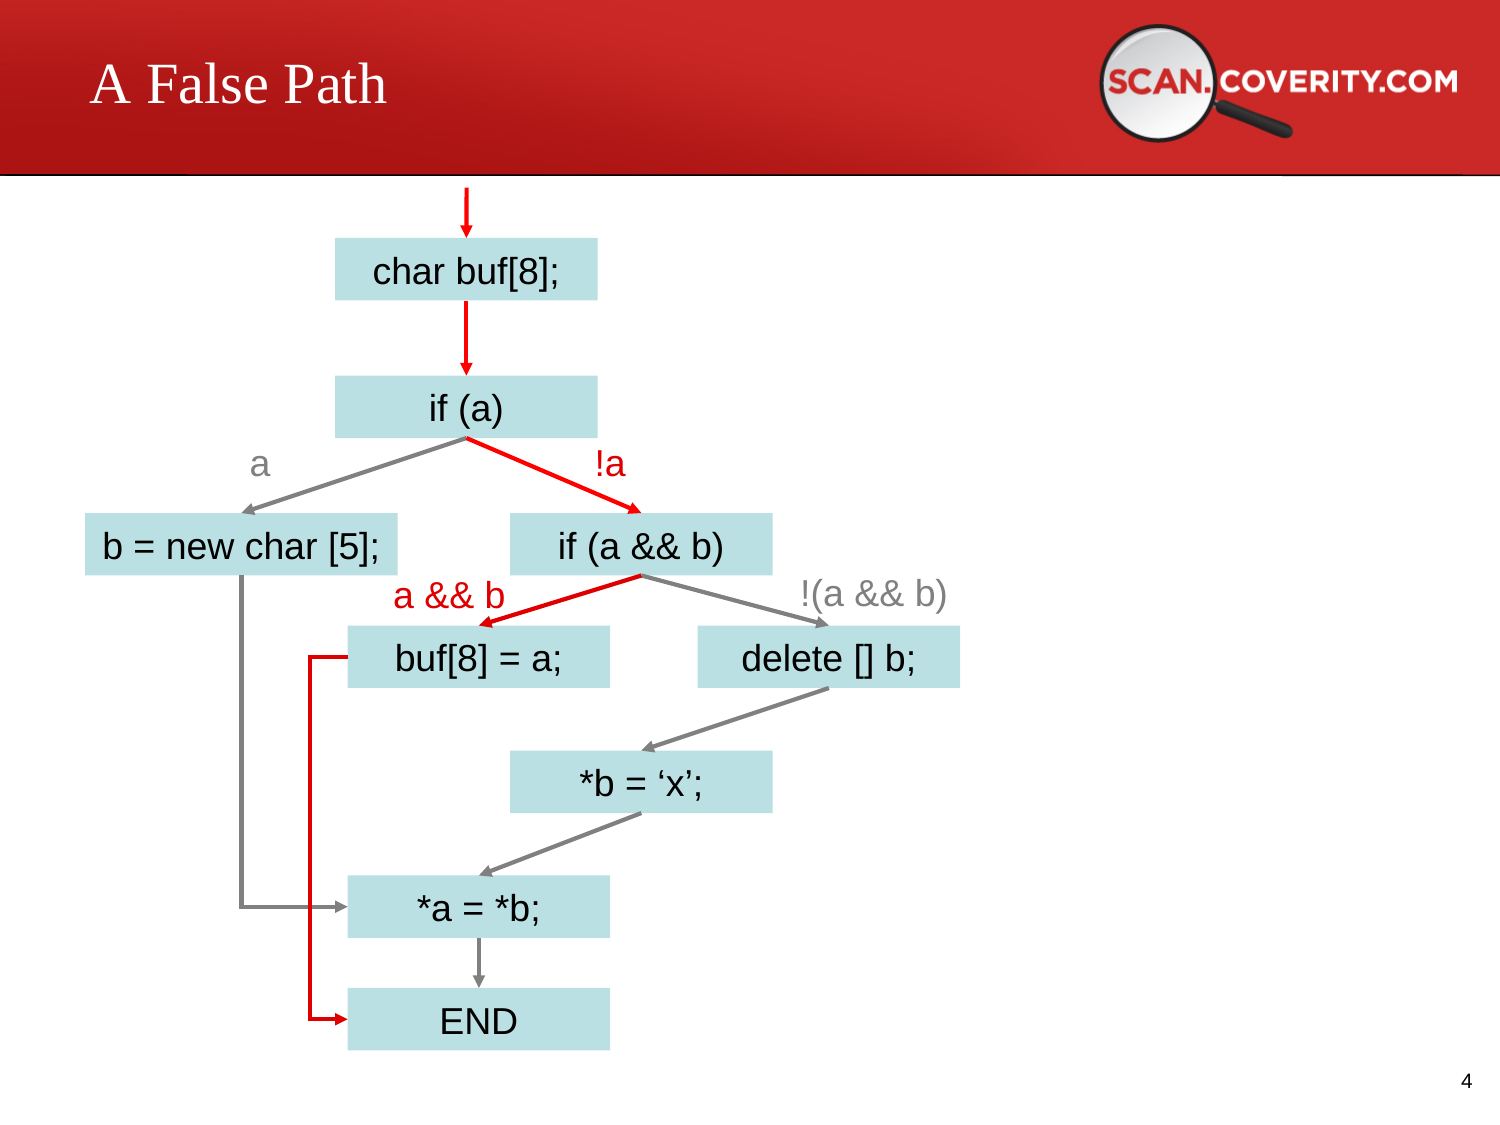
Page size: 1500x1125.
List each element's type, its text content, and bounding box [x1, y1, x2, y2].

text_box *b = ‘x’; [510, 750, 773, 814]
text_box buf[8] = a; [347, 625, 611, 688]
text_box a && b [378, 562, 521, 624]
text_box END [347, 987, 611, 1051]
text_box delete [] b; [697, 625, 961, 688]
picture [0, 0, 1500, 174]
text_box if (a && b)‏ [510, 513, 773, 576]
text_box if (a)‏ [335, 375, 598, 439]
text_box !a [579, 431, 641, 492]
text_box *a = *b; [347, 875, 611, 938]
text_box !(a && b)‏ [785, 560, 963, 622]
text_box a [234, 431, 286, 492]
text_box b = new char [5]; [85, 513, 398, 576]
text_box char buf[8]; [335, 237, 598, 301]
title A False Path [75, 24, 1126, 143]
